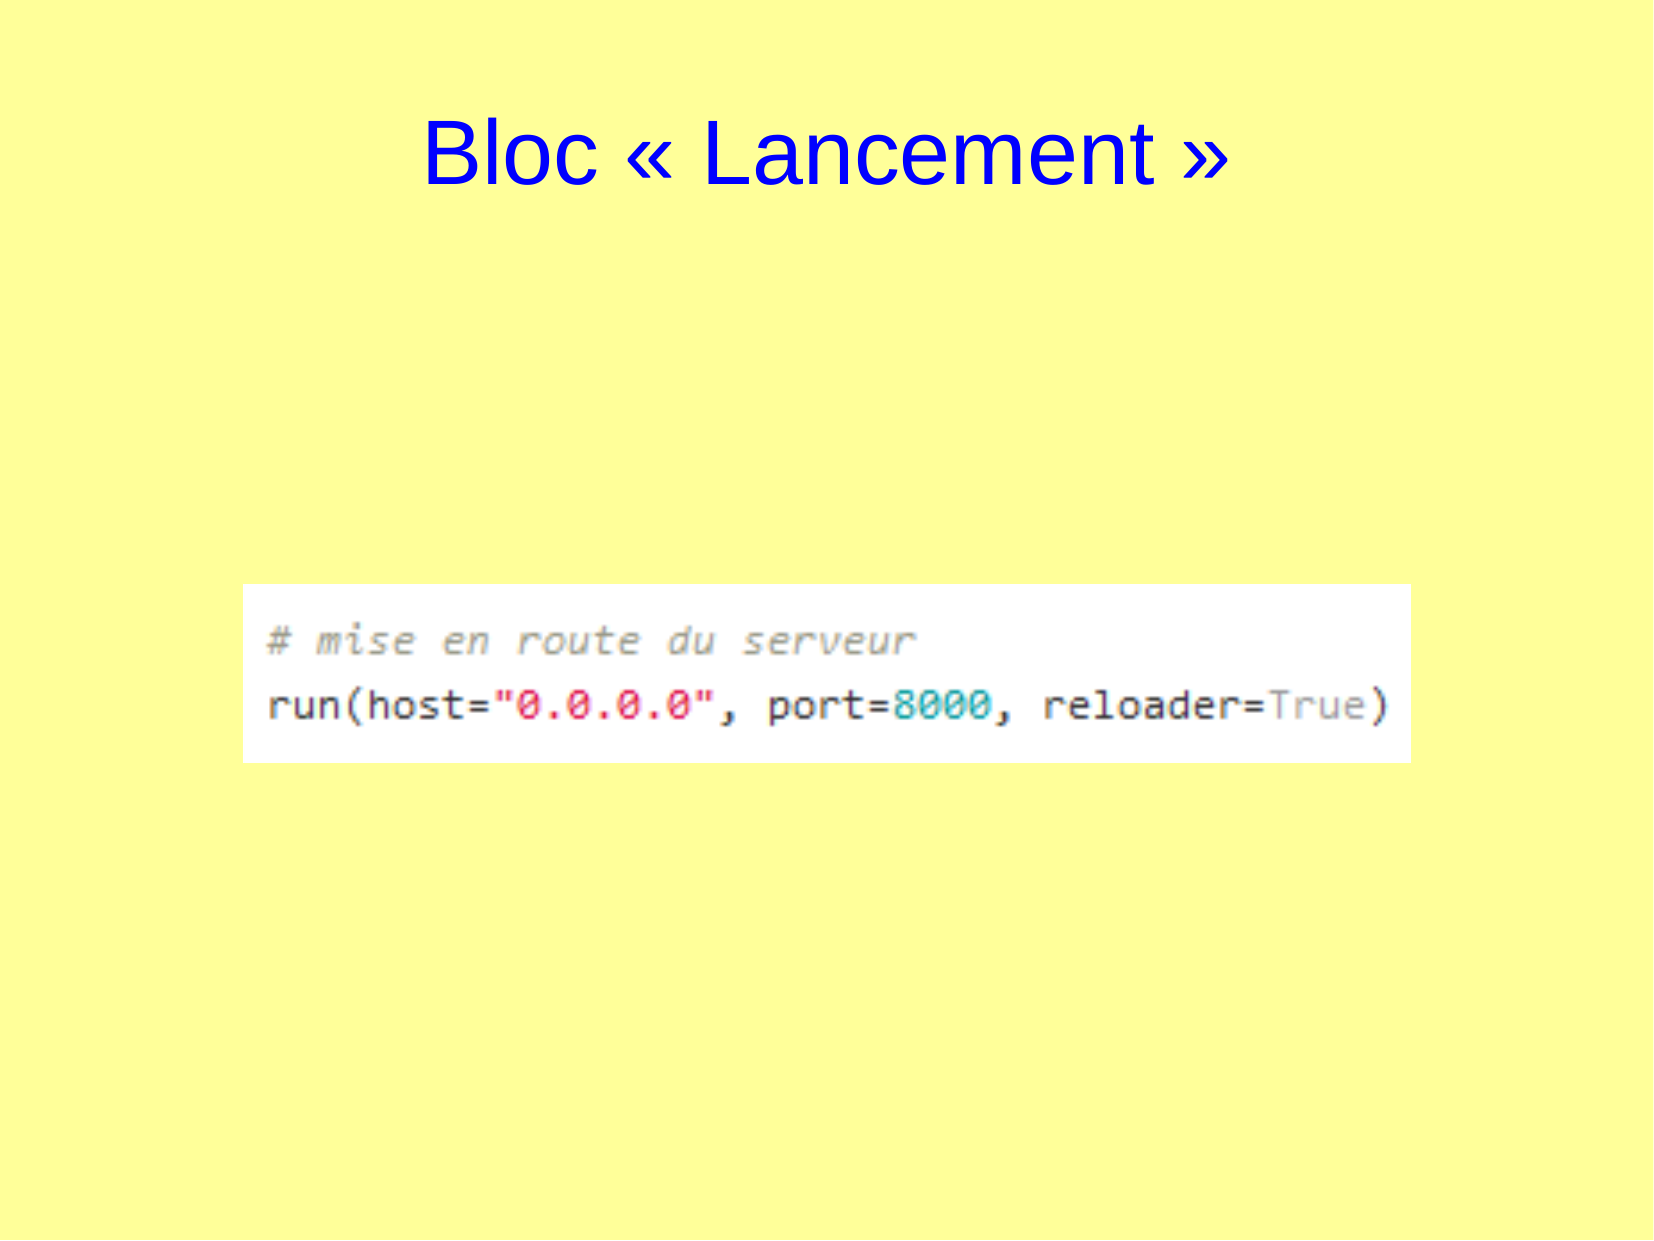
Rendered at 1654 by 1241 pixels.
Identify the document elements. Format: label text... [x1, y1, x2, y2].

title Bloc « Lancement » [82, 49, 1571, 257]
picture [243, 584, 1411, 763]
